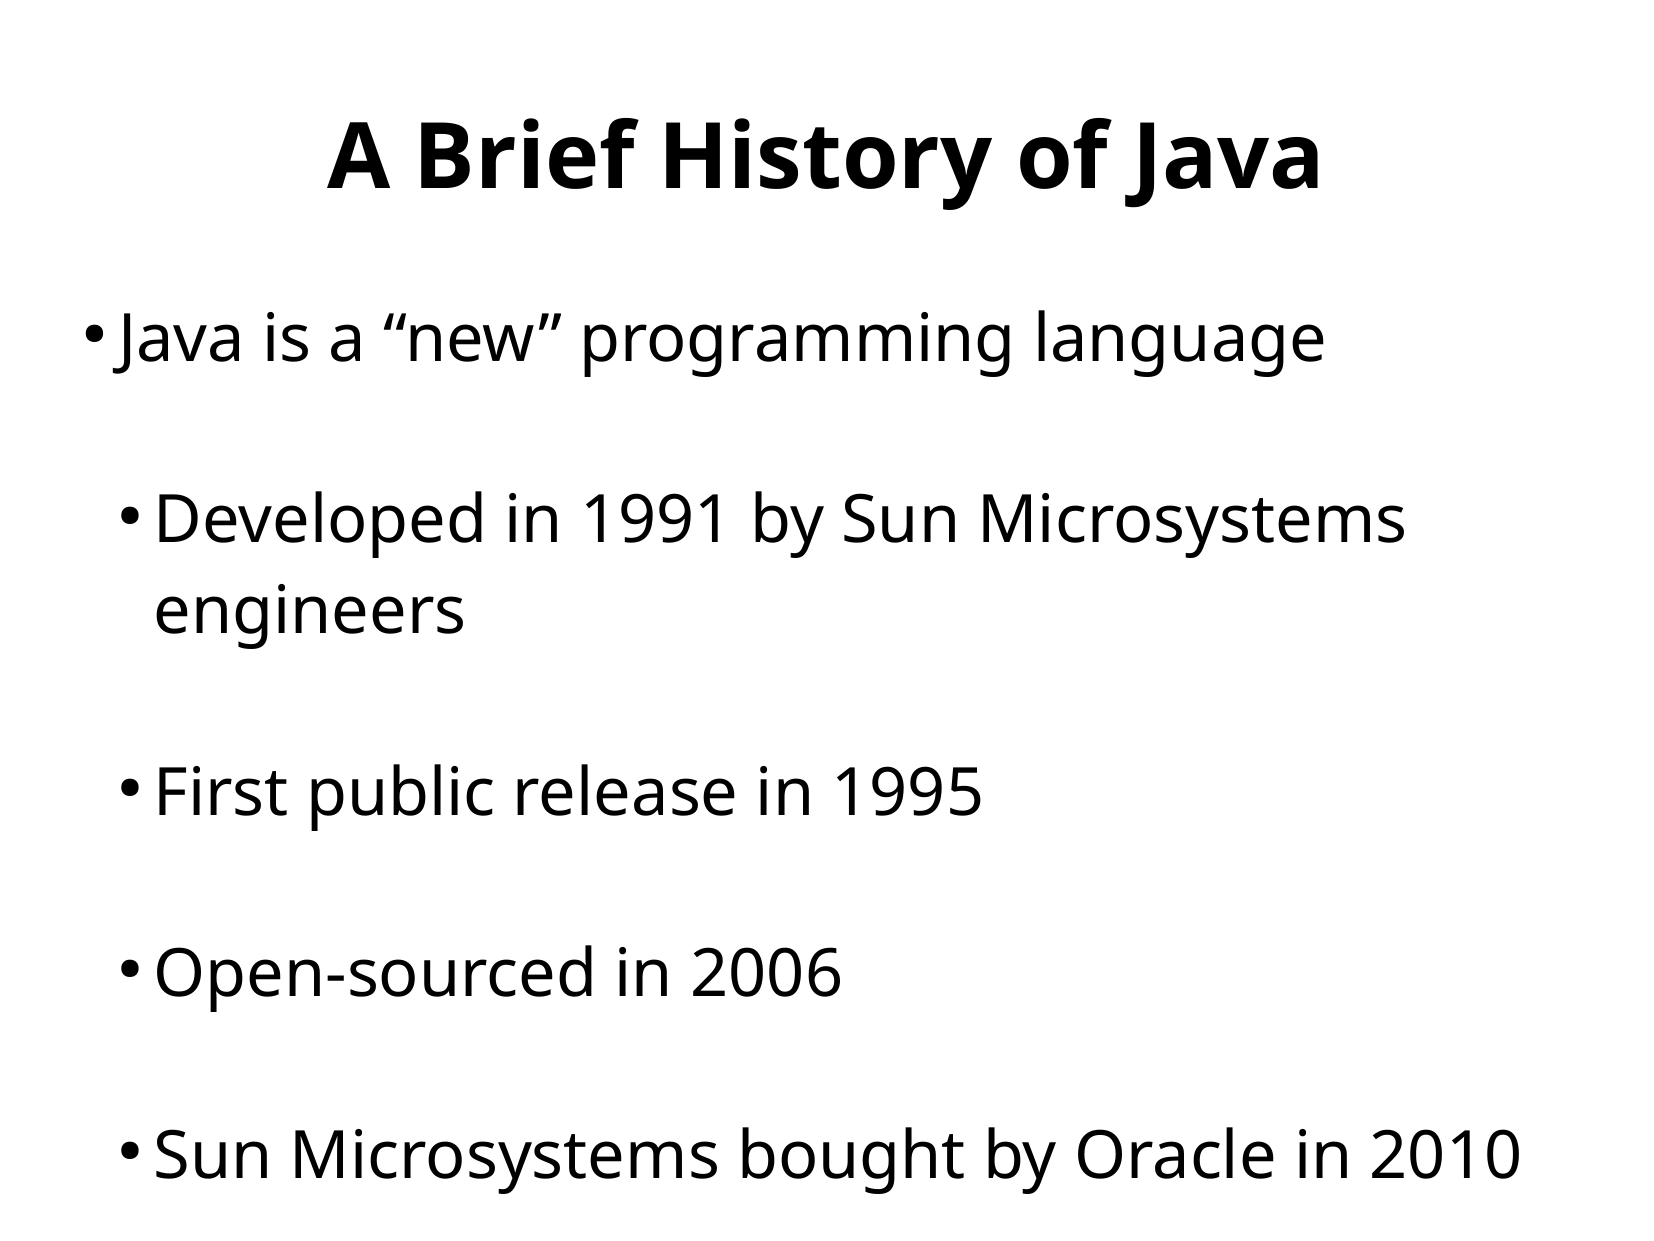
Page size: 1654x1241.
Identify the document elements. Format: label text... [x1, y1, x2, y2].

subtitle Java is a “new” programming language Developed in 1991 by Sun Microsystems engineers First public release in 1995 Open-sourced in 2006 Sun Microsystems bought by Oracle in 2010 [82, 290, 1571, 1010]
title A Brief History of Java [82, 49, 1571, 257]
